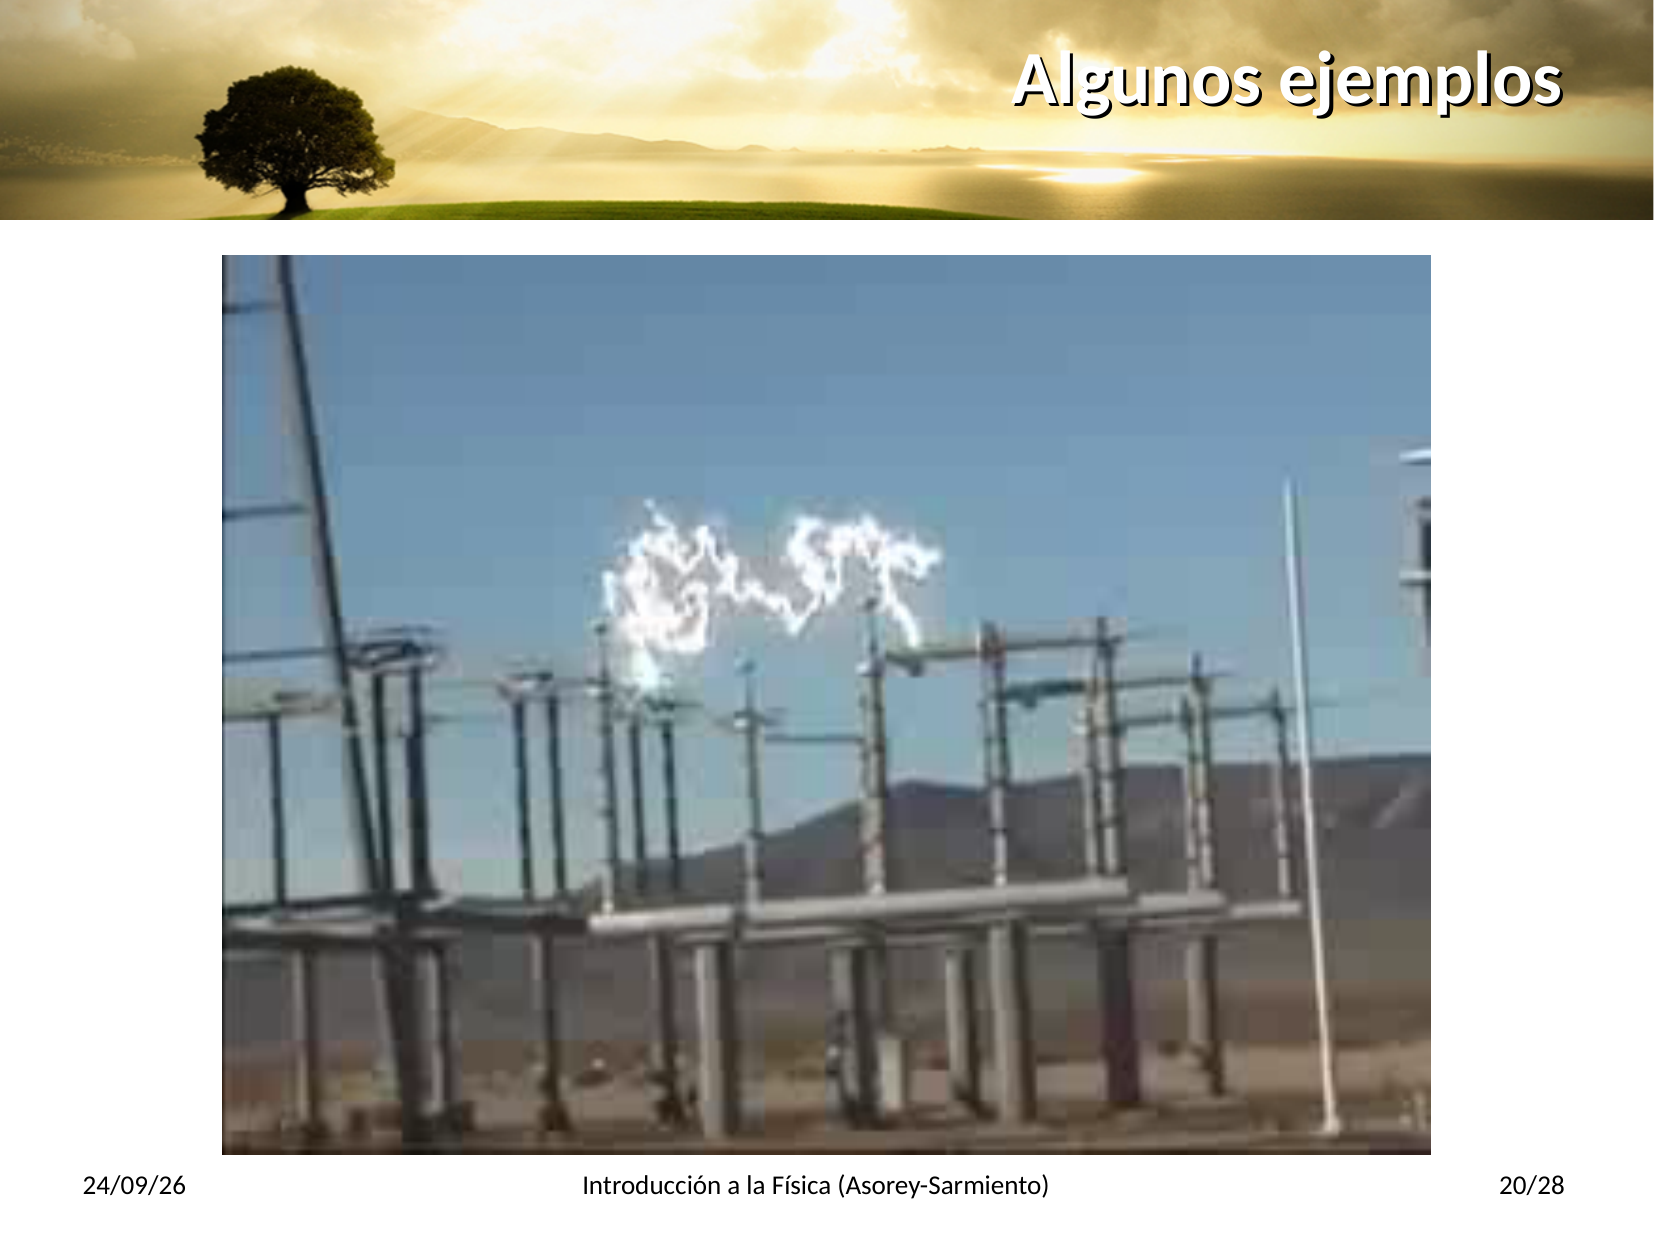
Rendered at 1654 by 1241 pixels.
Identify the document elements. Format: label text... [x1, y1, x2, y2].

title Algunos ejemplos [75, 19, 1564, 151]
text_box [221, 255, 1432, 1155]
picture [0, 0, 1654, 220]
